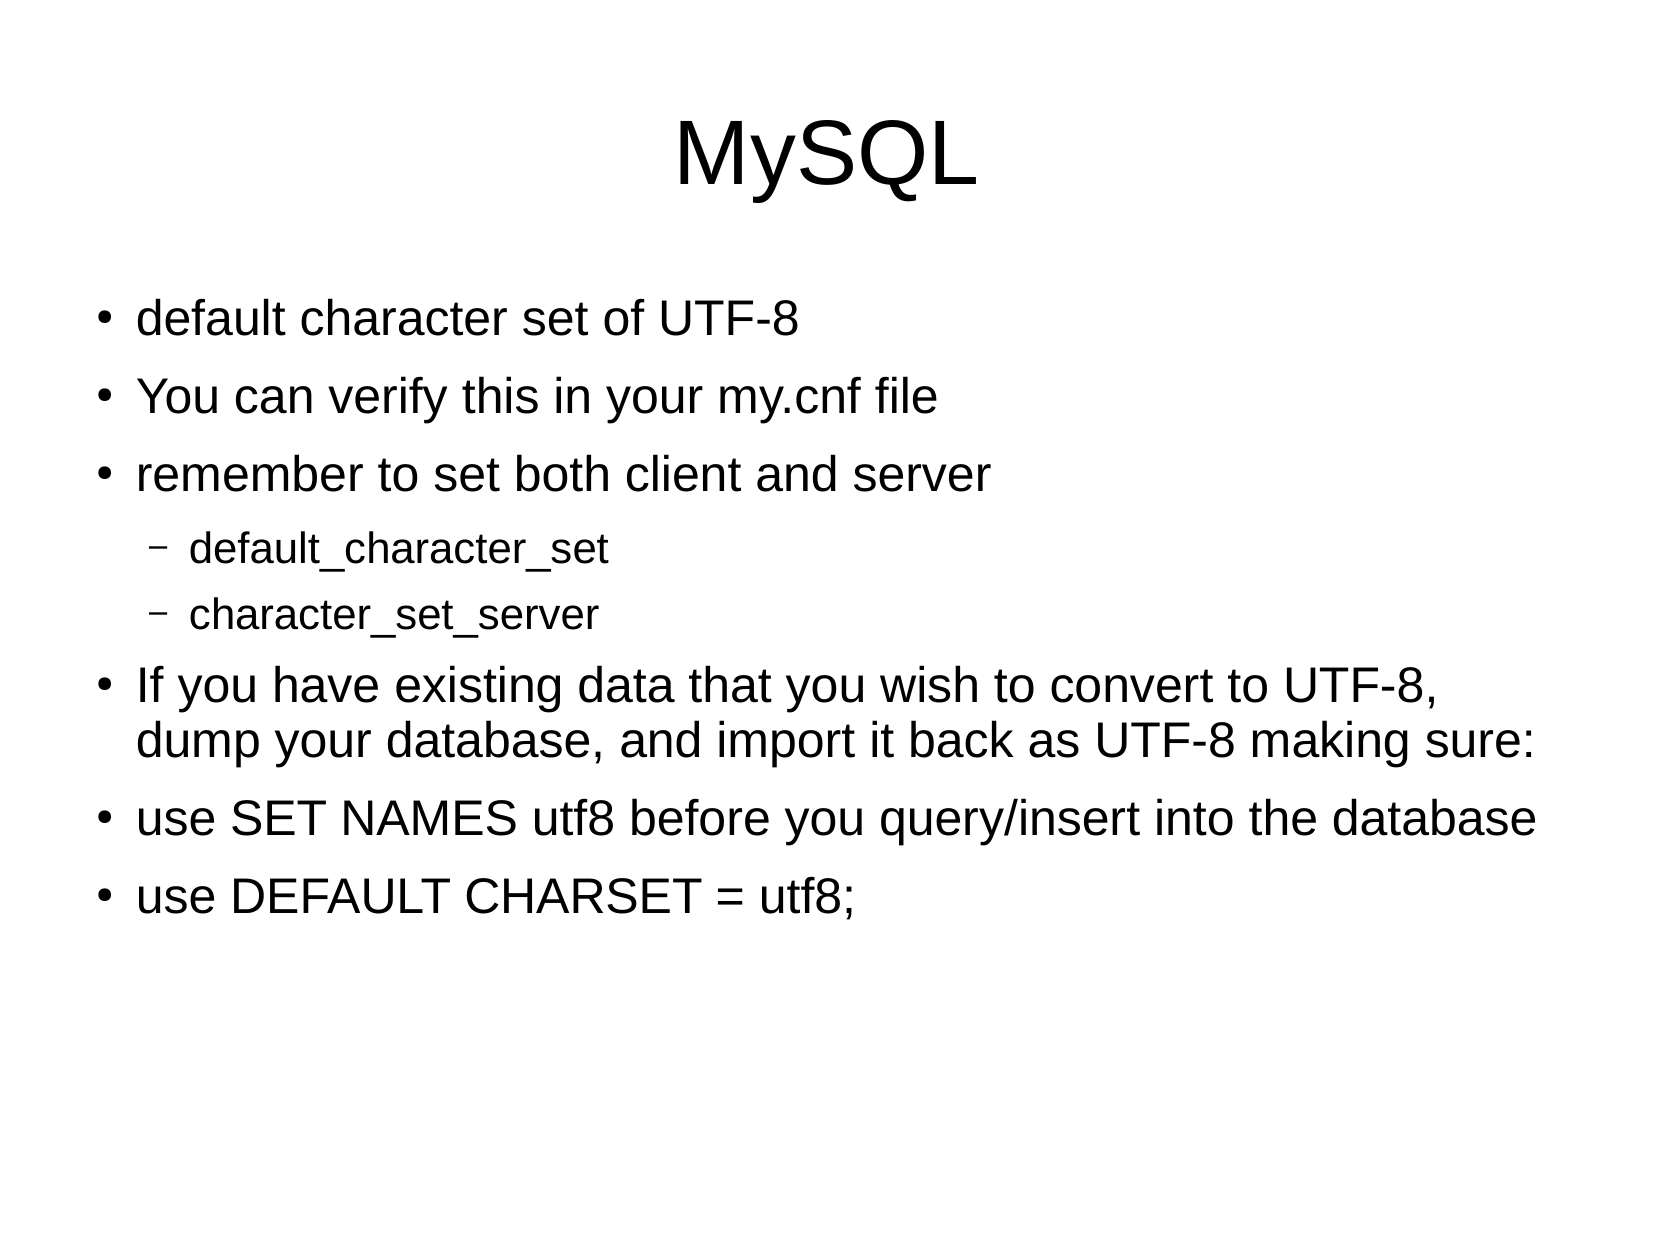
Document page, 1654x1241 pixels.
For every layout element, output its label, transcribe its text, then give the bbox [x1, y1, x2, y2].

list default character set of UTF-8 You can verify this in your my.cnf file remember to set both client and server default_character_set character_set_server If you have existing data that you wish to convert to UTF-8, dump your database, and import it back as UTF-8 making sure: use SET NAMES utf8 before you query/insert into the database use DEFAULT CHARSET = utf8; [82, 290, 1571, 1010]
title MySQL [82, 49, 1571, 257]
